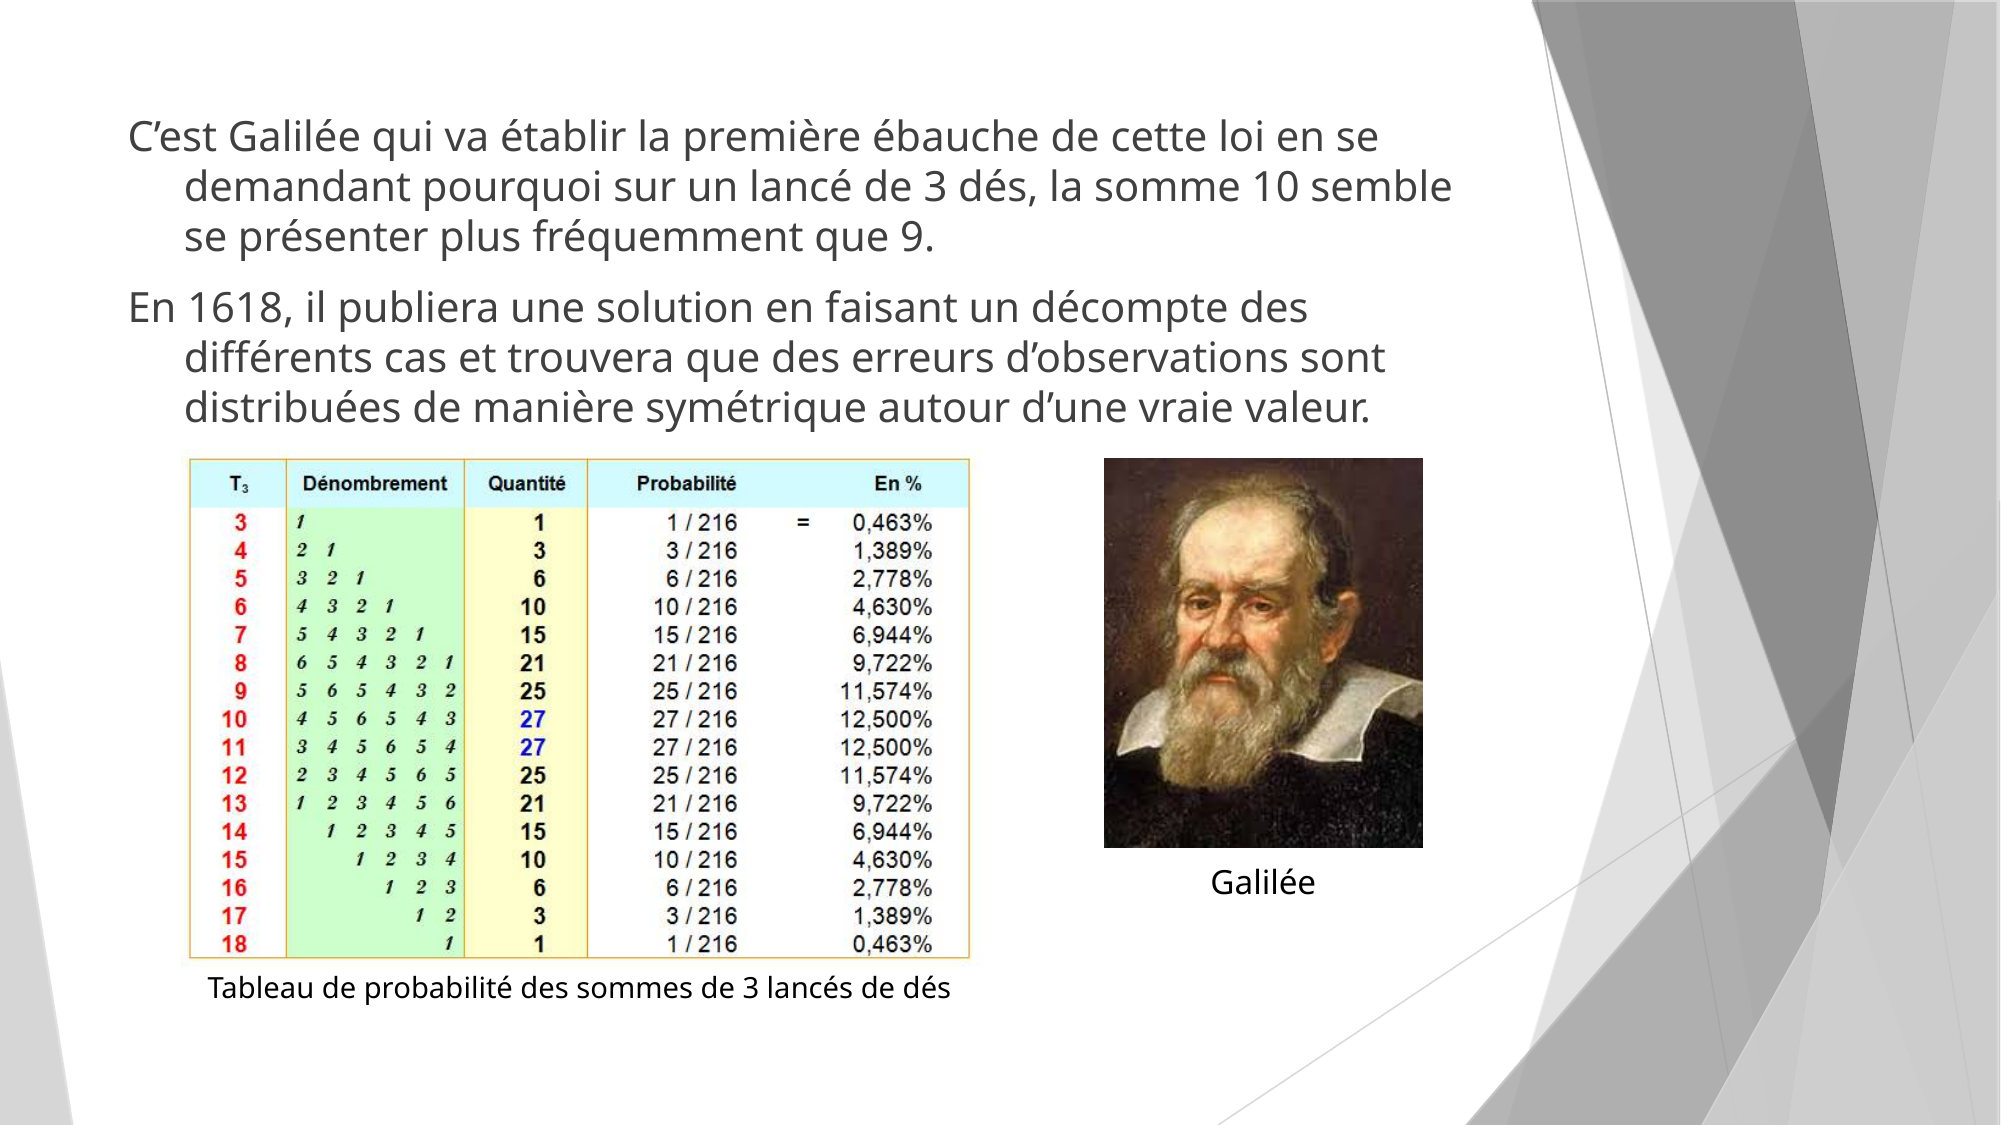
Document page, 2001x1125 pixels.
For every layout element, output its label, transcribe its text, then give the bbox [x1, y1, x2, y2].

picture [1104, 458, 1423, 848]
title [111, 99, 1522, 317]
text_box Tableau de probabilité des sommes de 3 lancés de dés [189, 962, 971, 1012]
list C’est Galilée qui va établir la première ébauche de cette loi en se demandant pourquoi sur un lancé de 3 dés, la somme 10 semble se présenter plus fréquemment que 9. En 1618, il publiera une solution en faisant un décompte des différents cas et trouvera que des erreurs d’observations sont distribuées de manière symétrique autour d’une vraie valeur. [112, 101, 1523, 739]
text_box Galilée [1105, 853, 1422, 909]
picture [181, 449, 982, 967]
